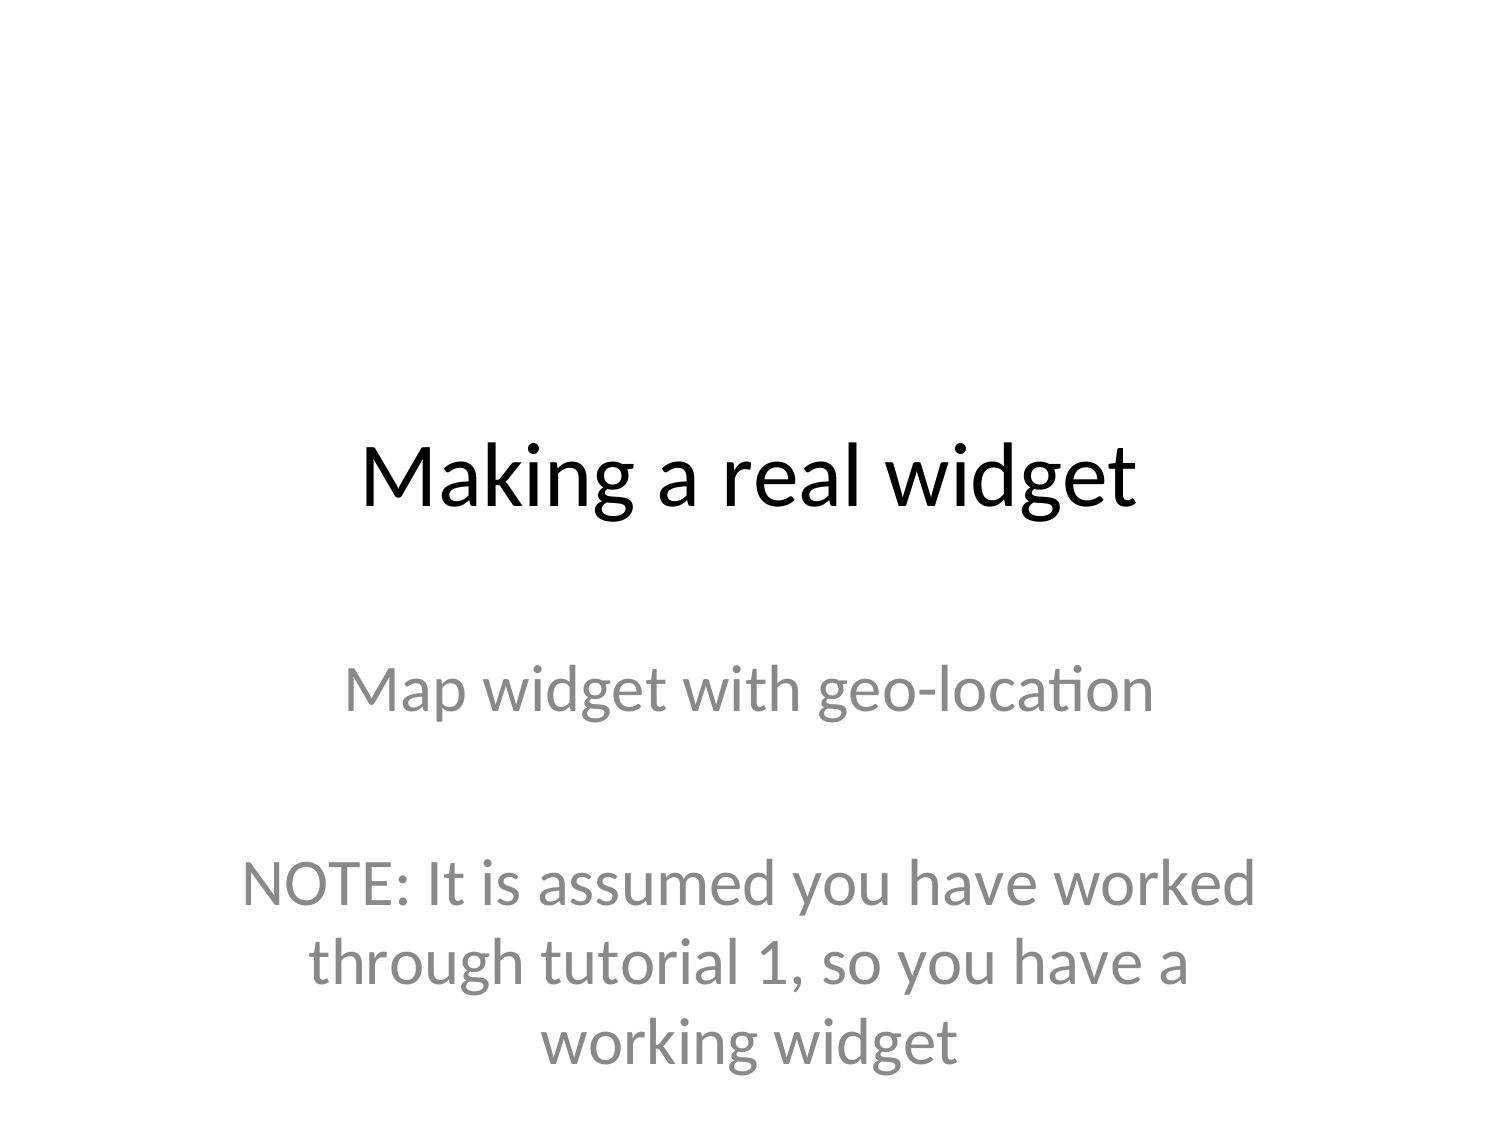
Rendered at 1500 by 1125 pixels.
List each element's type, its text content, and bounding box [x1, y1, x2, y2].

text_box Map widget with geo-location NOTE: It is assumed you have worked through tutorial 1, so you have a working widget [225, 637, 1276, 1086]
title Making a real widget [112, 349, 1388, 591]
